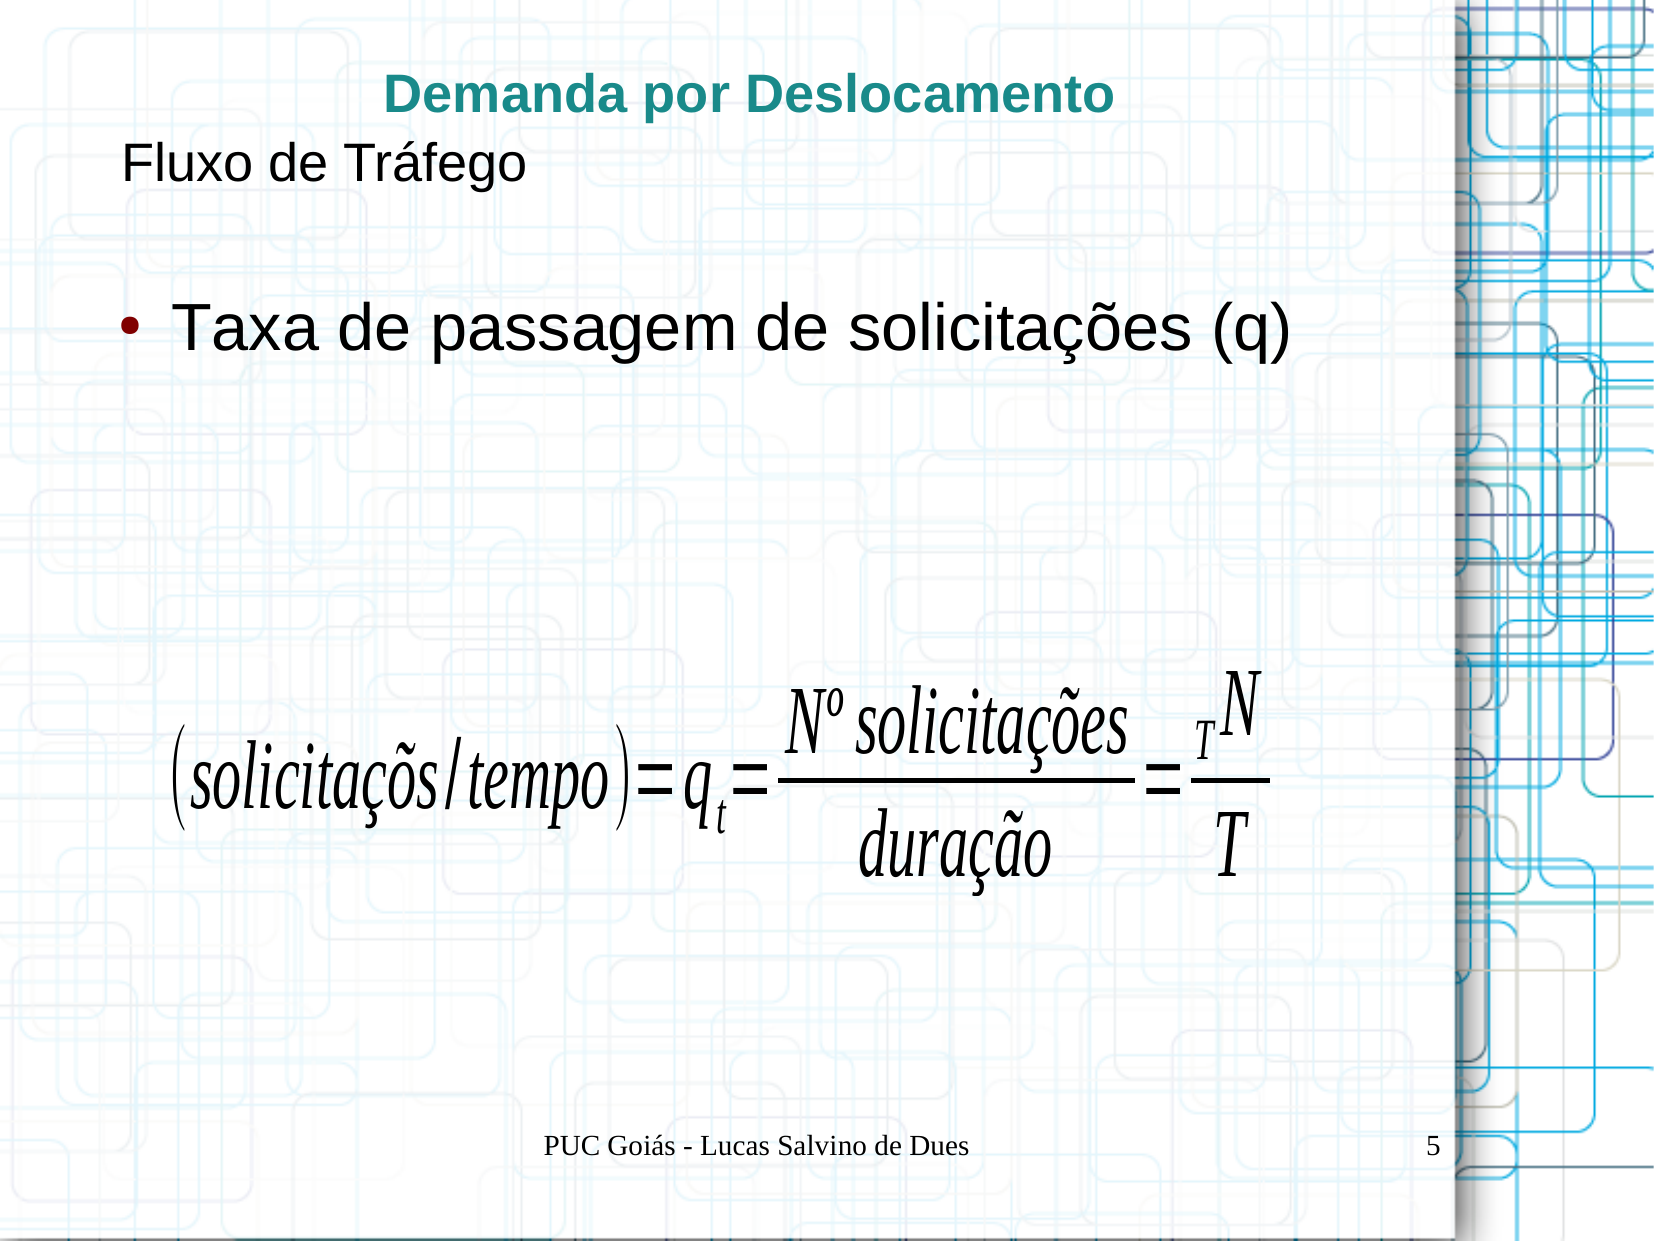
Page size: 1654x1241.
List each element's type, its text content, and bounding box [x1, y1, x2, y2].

text_box Fluxo de Tráfego [35, 125, 875, 201]
list Taxa de passagem de solicitações (q) [82, 290, 1418, 1010]
title Demanda por Deslocamento [61, 22, 1421, 166]
chart [153, 649, 1288, 896]
picture [0, 0, 1654, 1241]
